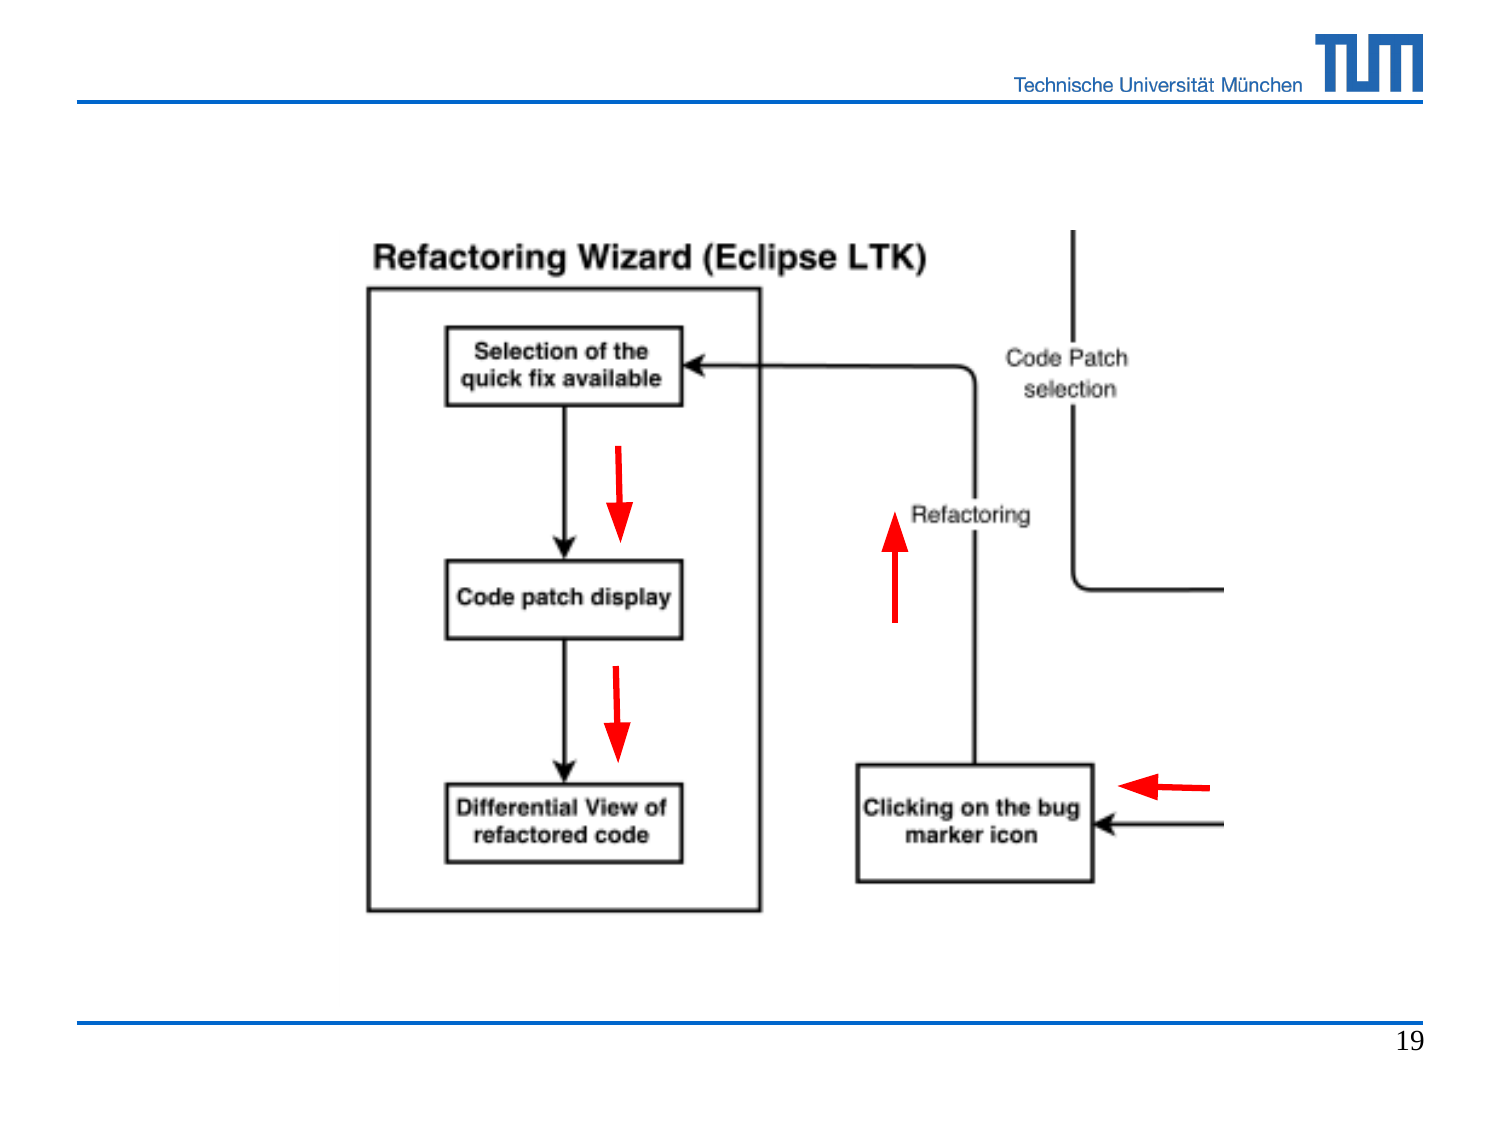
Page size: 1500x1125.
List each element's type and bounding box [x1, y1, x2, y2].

picture [1014, 34, 1423, 92]
picture [338, 230, 1224, 1007]
